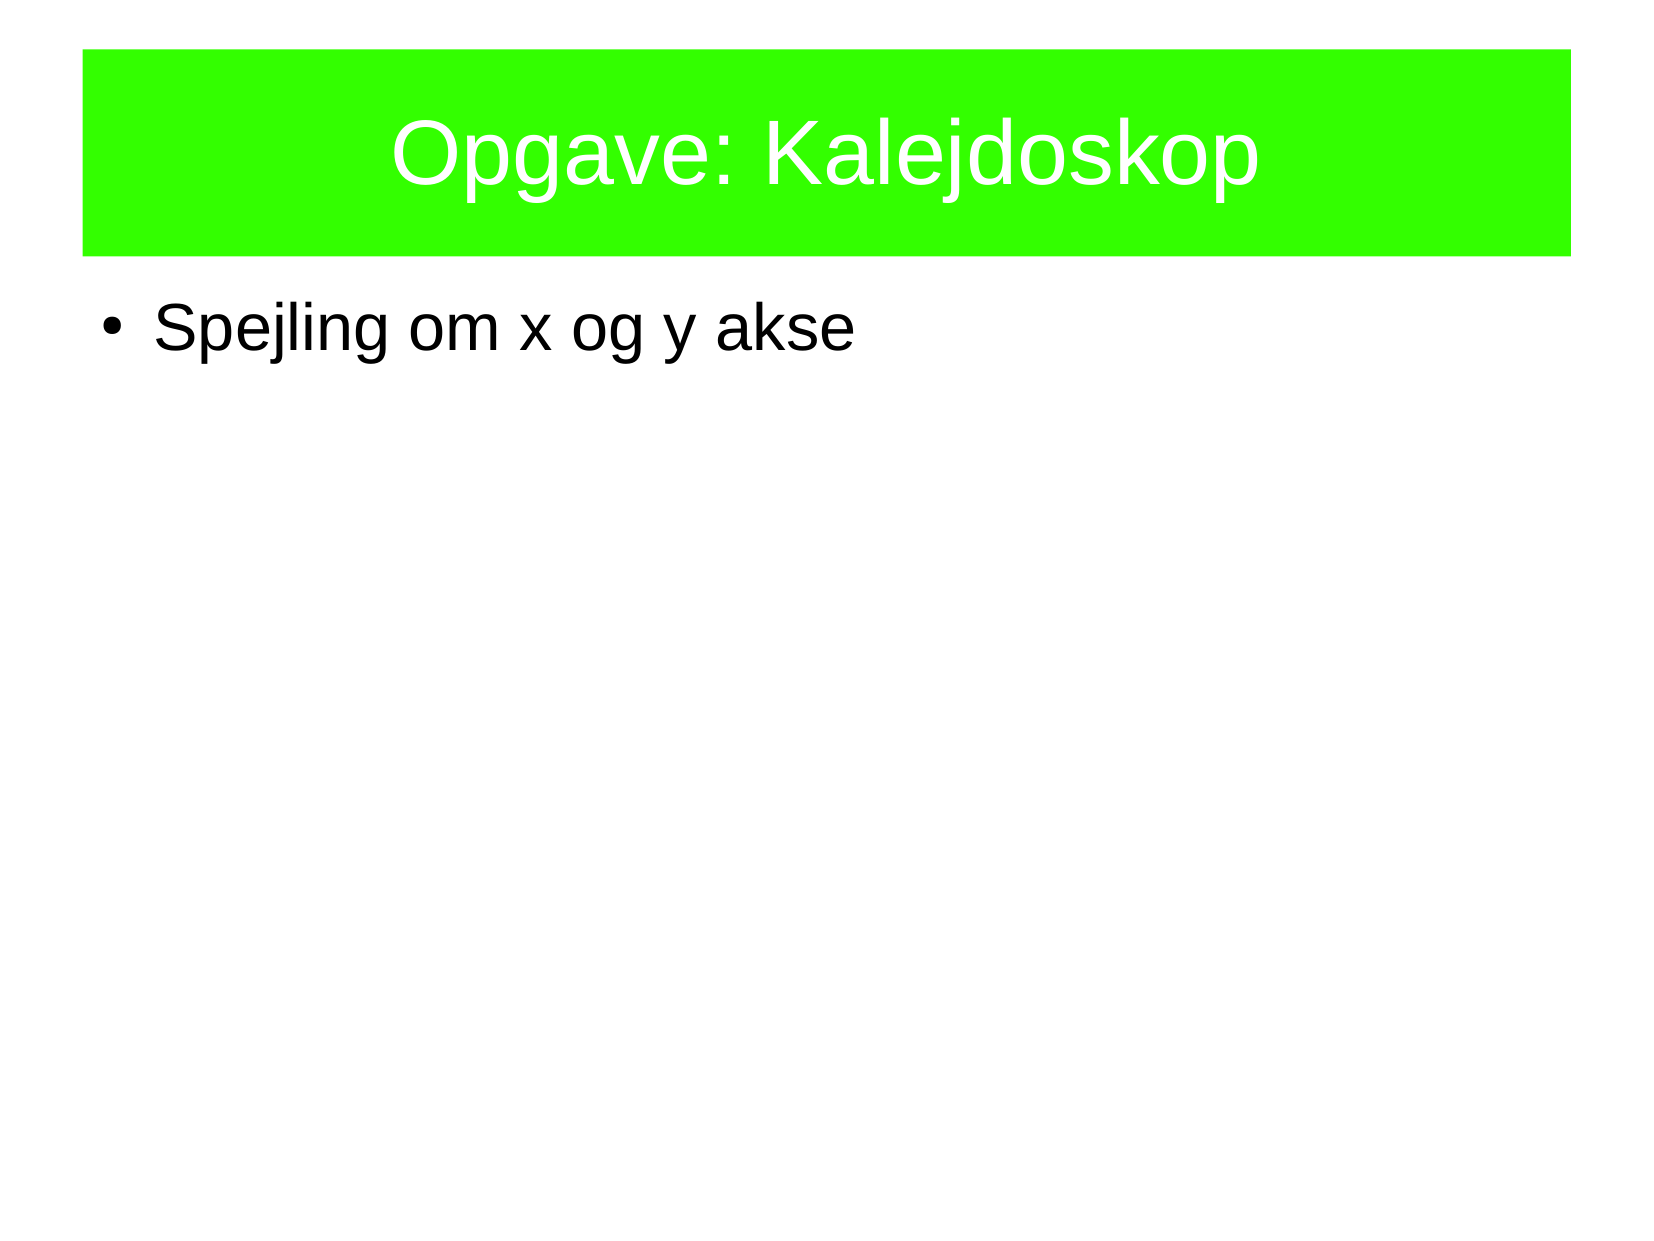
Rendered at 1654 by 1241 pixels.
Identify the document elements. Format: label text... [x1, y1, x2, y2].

list Spejling om x og y akse [82, 290, 1571, 1109]
title Opgave: Kalejdoskop [82, 49, 1571, 257]
